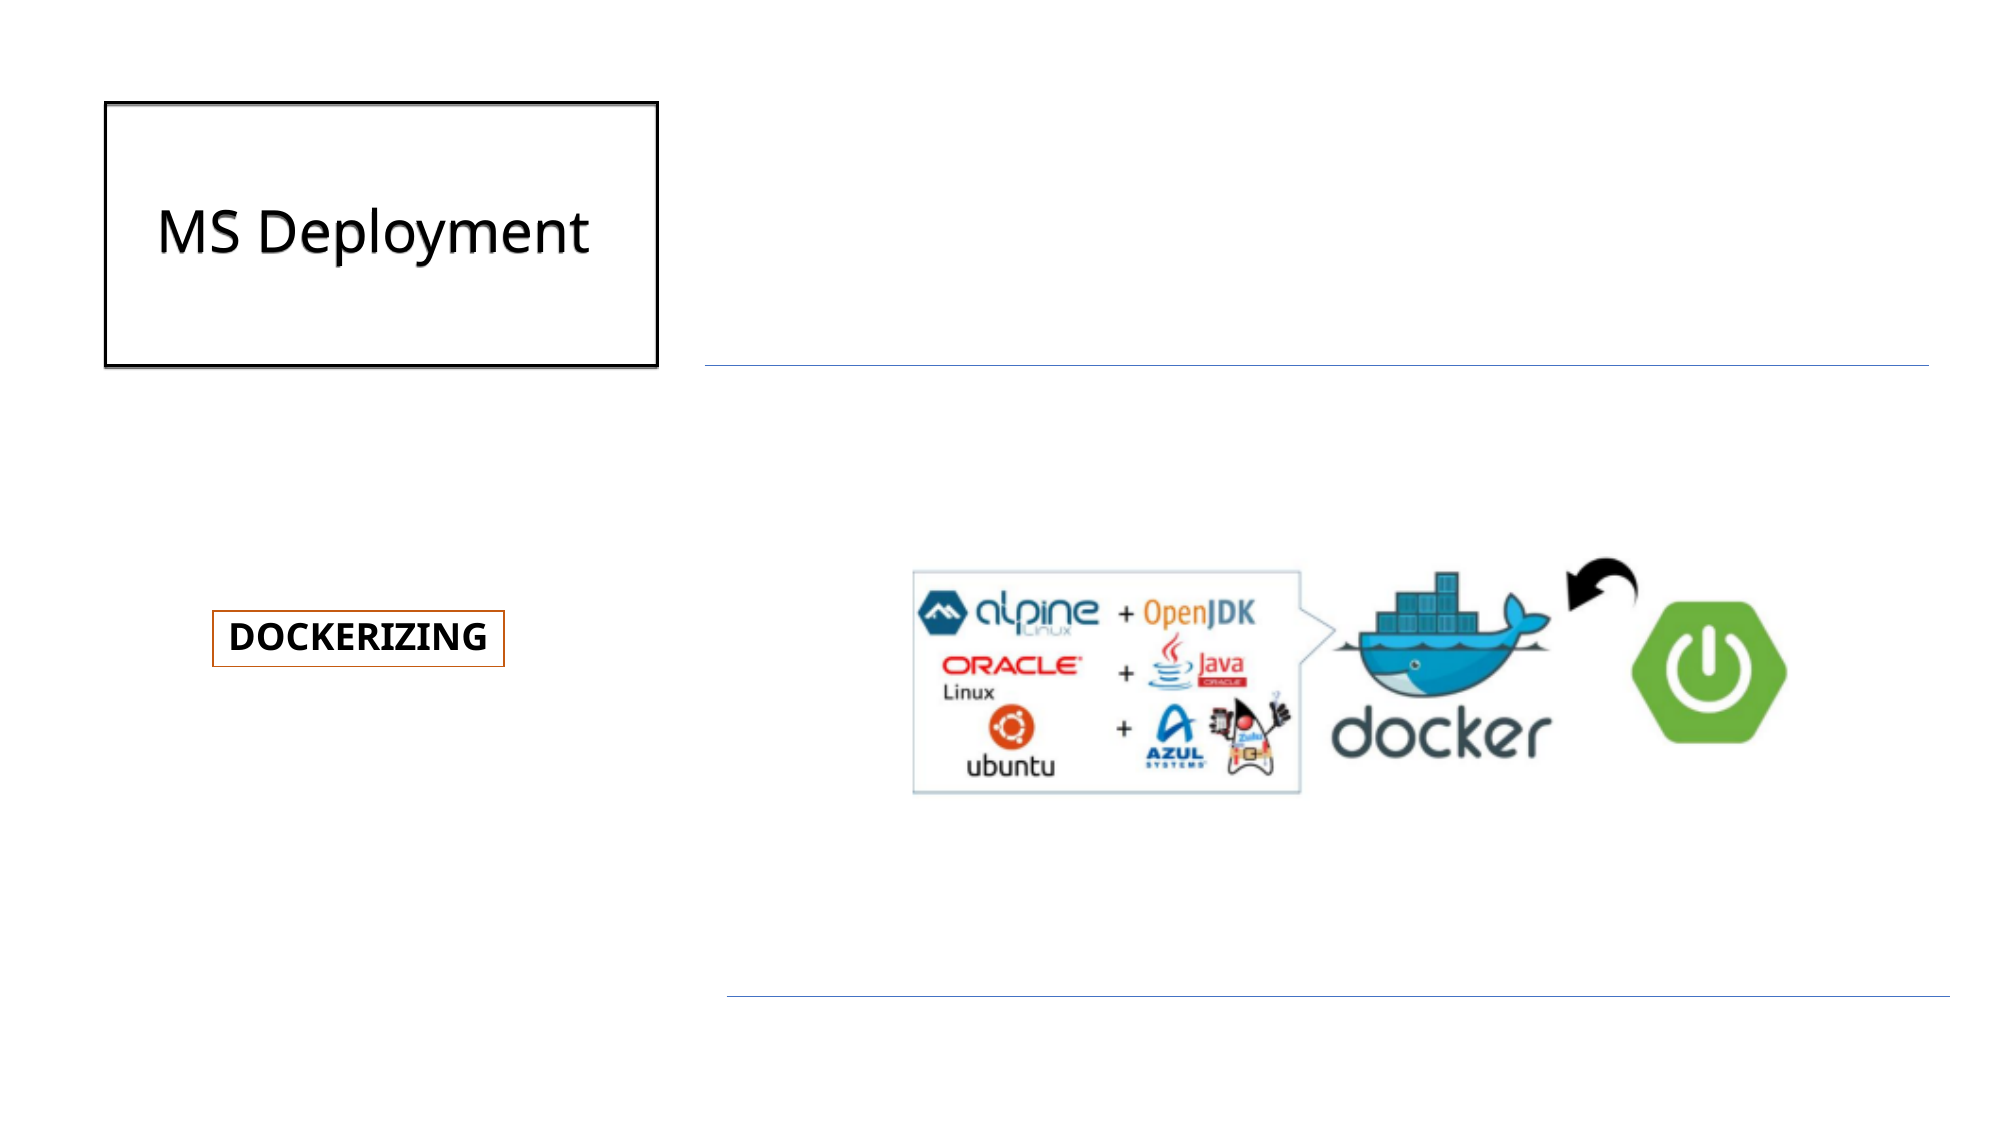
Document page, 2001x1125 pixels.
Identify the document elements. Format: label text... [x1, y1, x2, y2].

title MS Deployment [105, 102, 658, 366]
picture [881, 523, 1833, 829]
text_box DOCKERIZING [213, 611, 504, 667]
